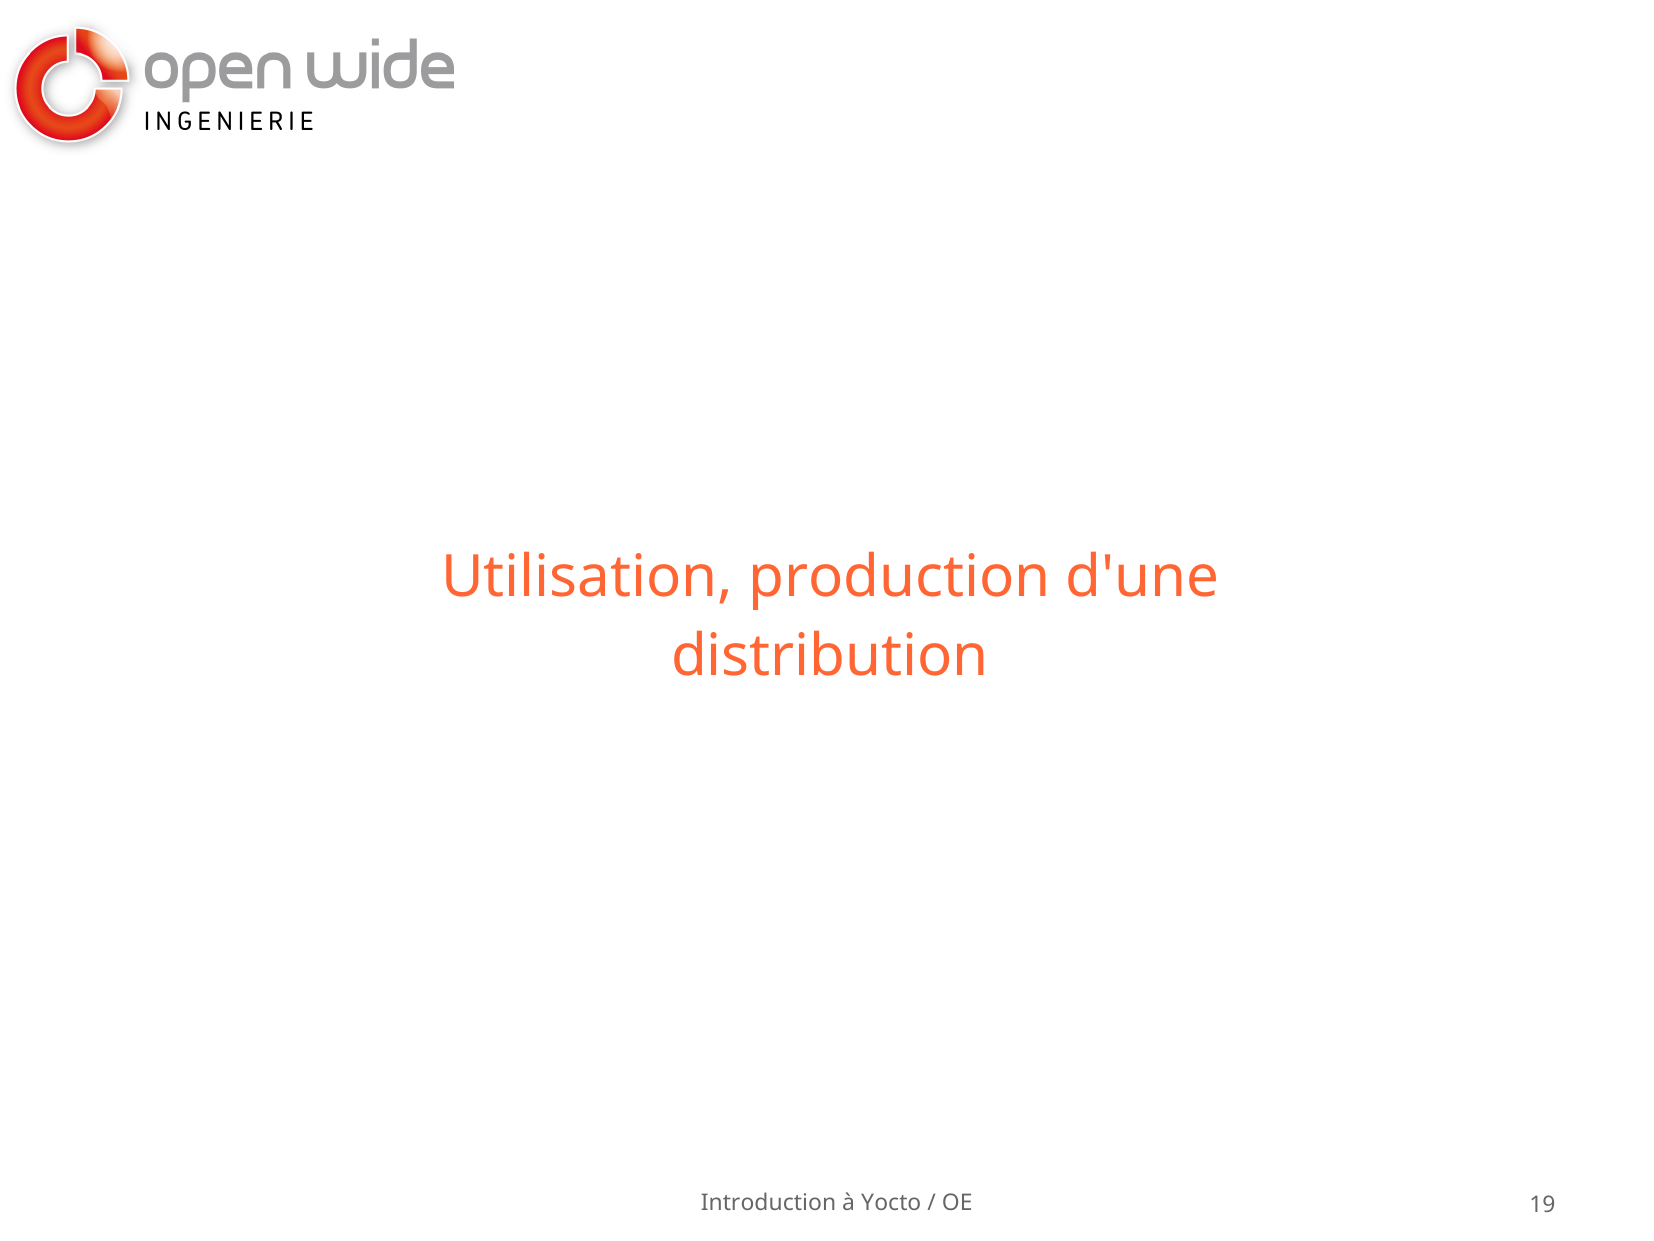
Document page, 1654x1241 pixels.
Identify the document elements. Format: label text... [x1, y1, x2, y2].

picture [0, 0, 454, 161]
subtitle Utilisation, production d'une distribution [350, 195, 1309, 1031]
